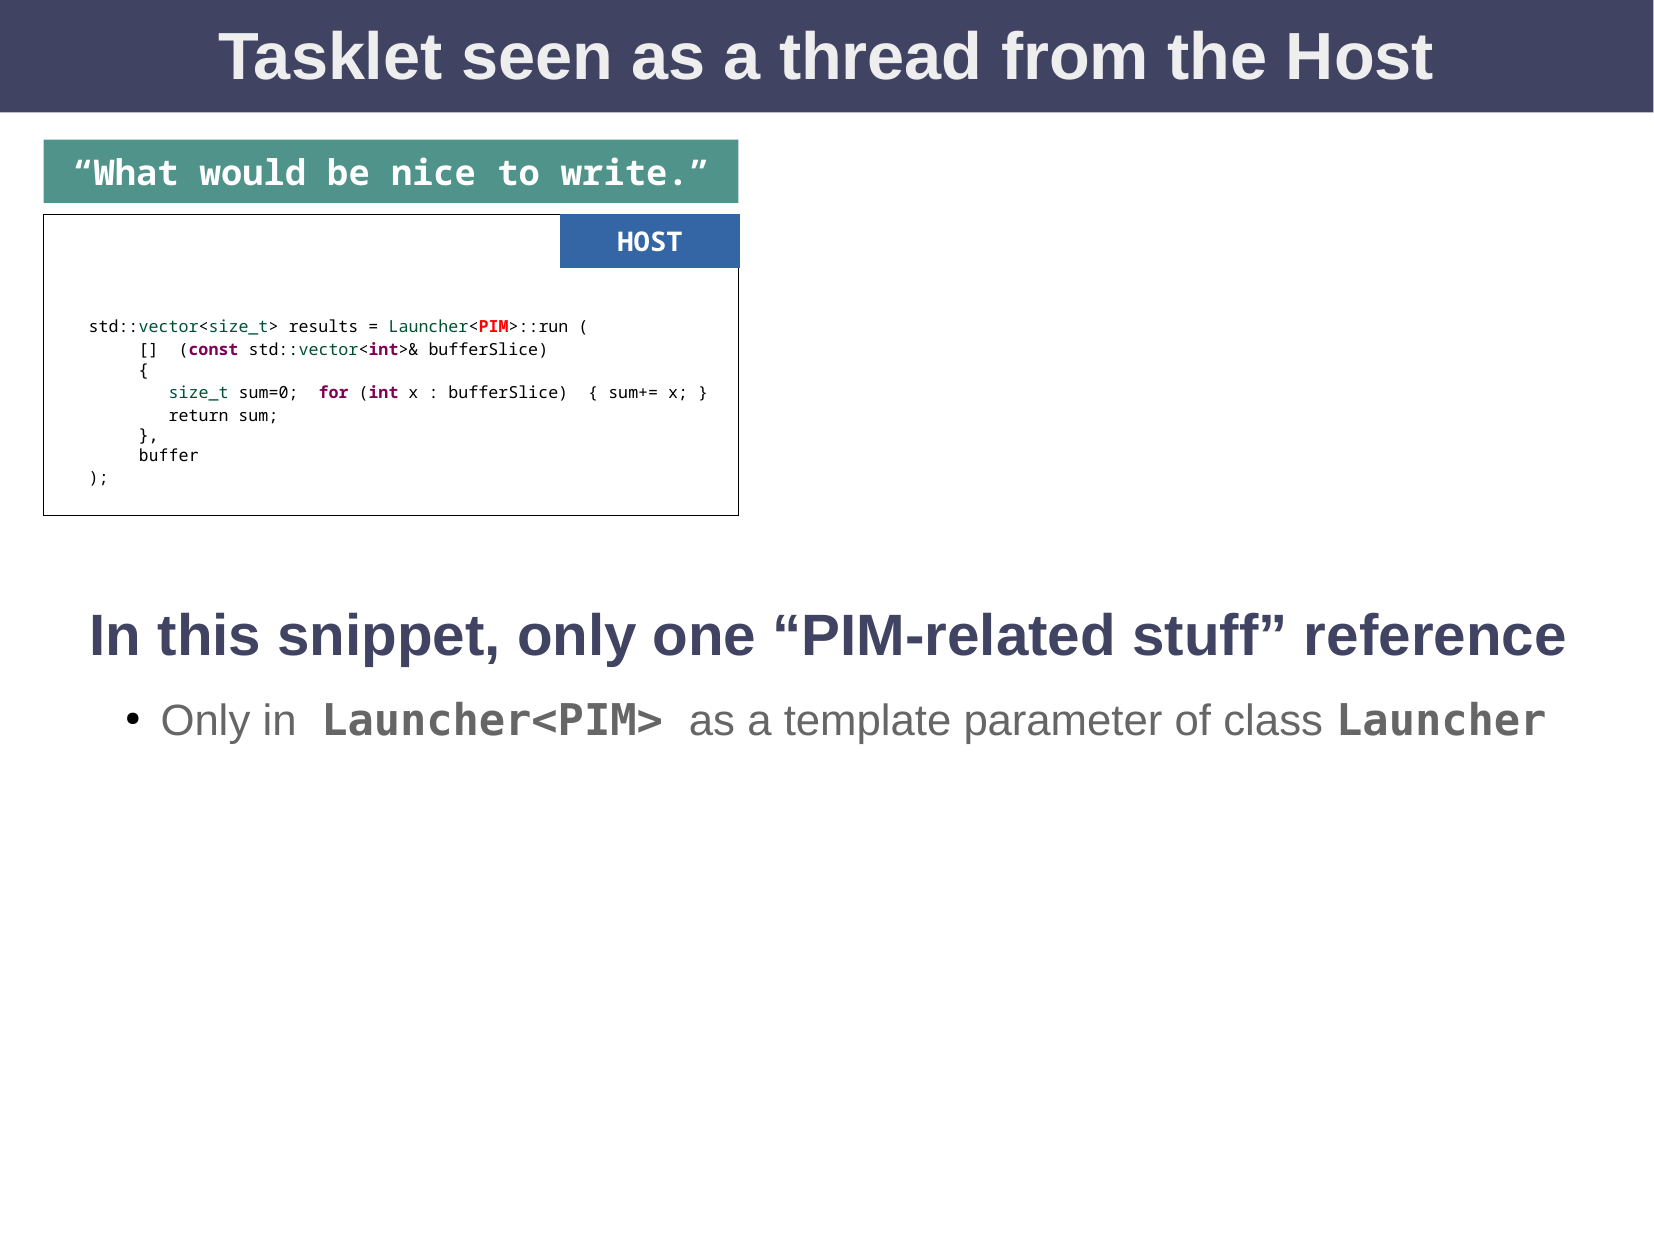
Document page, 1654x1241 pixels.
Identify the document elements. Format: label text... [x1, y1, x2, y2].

text_box std::vector<size_t> results = Launcher<PIM>::run ( [] (const std::vector<int>& bufferSlice) { size_t sum=0; for (int x : bufferSlice) { sum+= x; } return sum; }, buffer ); [43, 214, 739, 516]
text_box “What would be nice to write.” [43, 139, 739, 203]
text_box In this snippet, only one “PIM-related stuff” reference Only in Launcher<PIM> as a template parameter of class Launcher [75, 595, 1619, 1160]
text_box HOST [560, 214, 740, 268]
text_box Tasklet seen as a thread from the Host [0, 0, 1654, 113]
